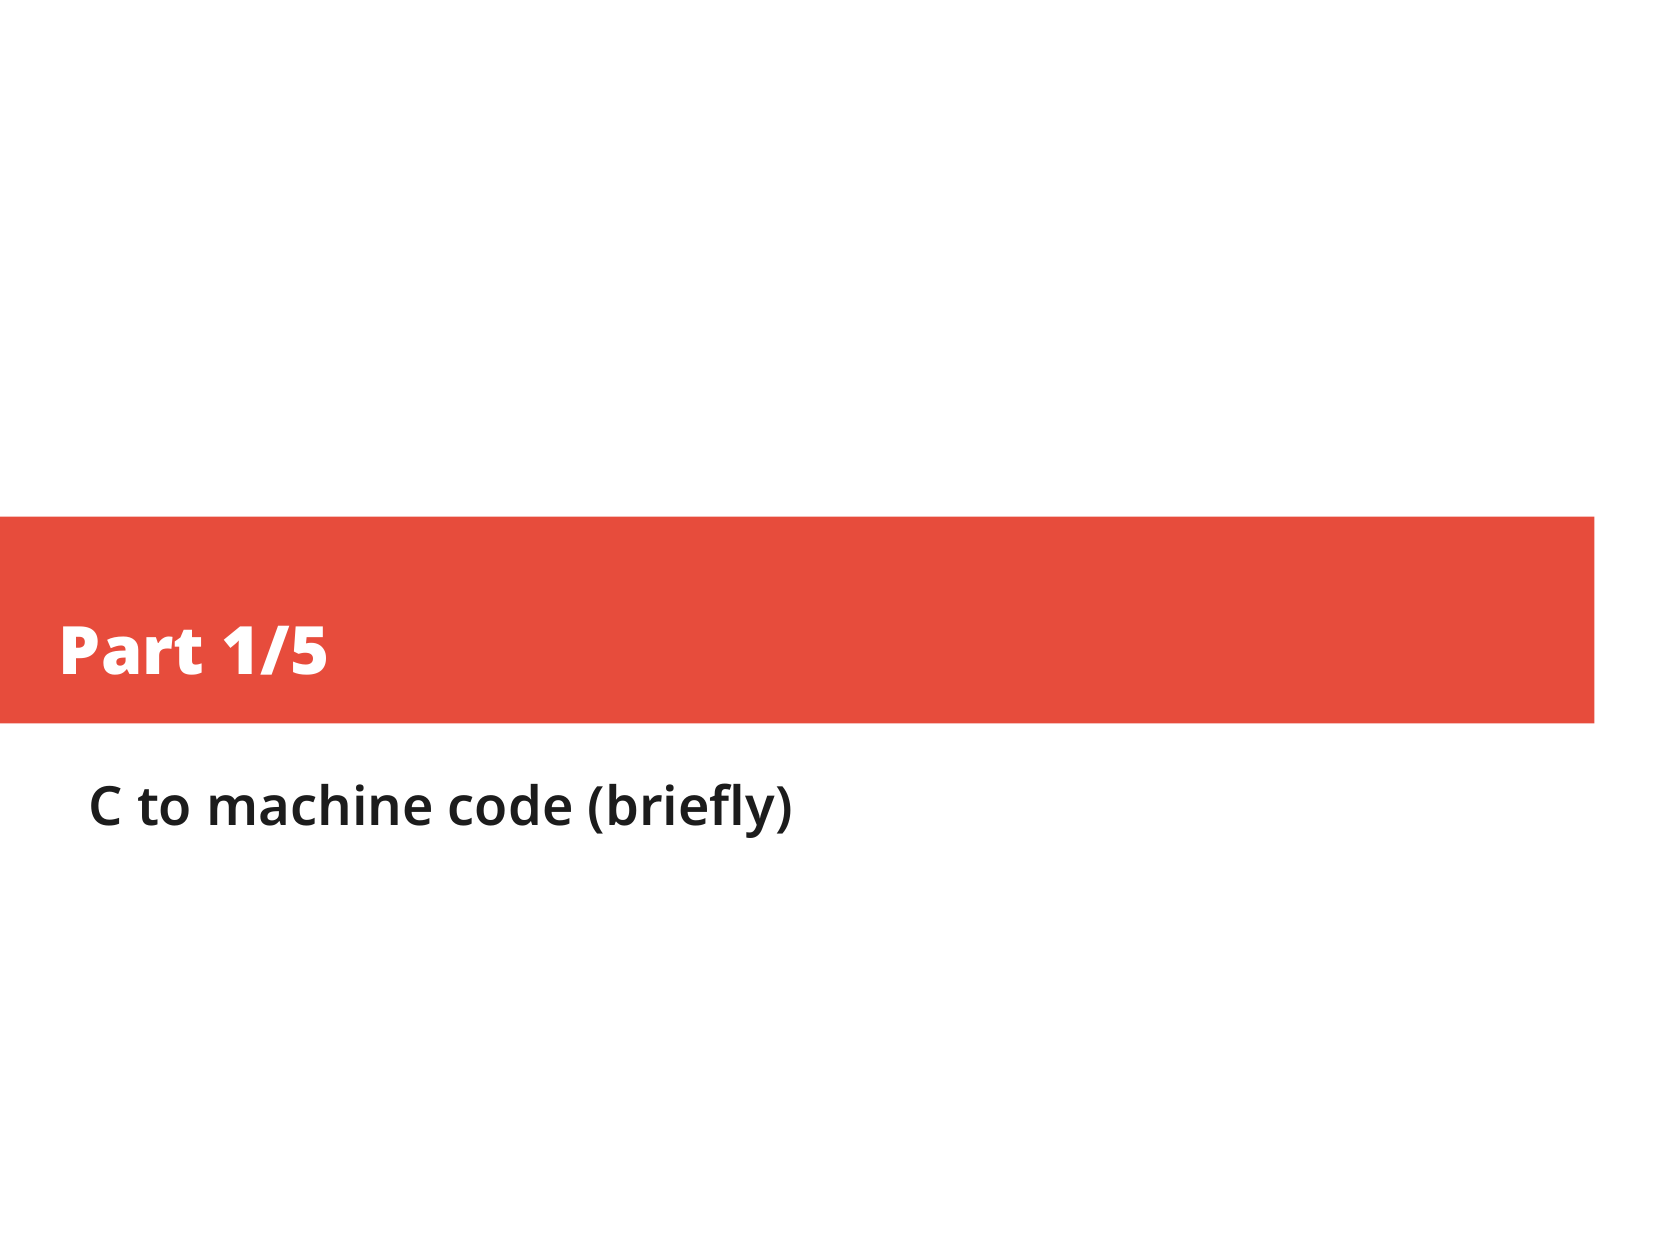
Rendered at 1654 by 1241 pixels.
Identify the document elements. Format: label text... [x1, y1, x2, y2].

title Part 1/5 [59, 546, 1595, 694]
list C to machine code (briefly) [88, 767, 1595, 1182]
